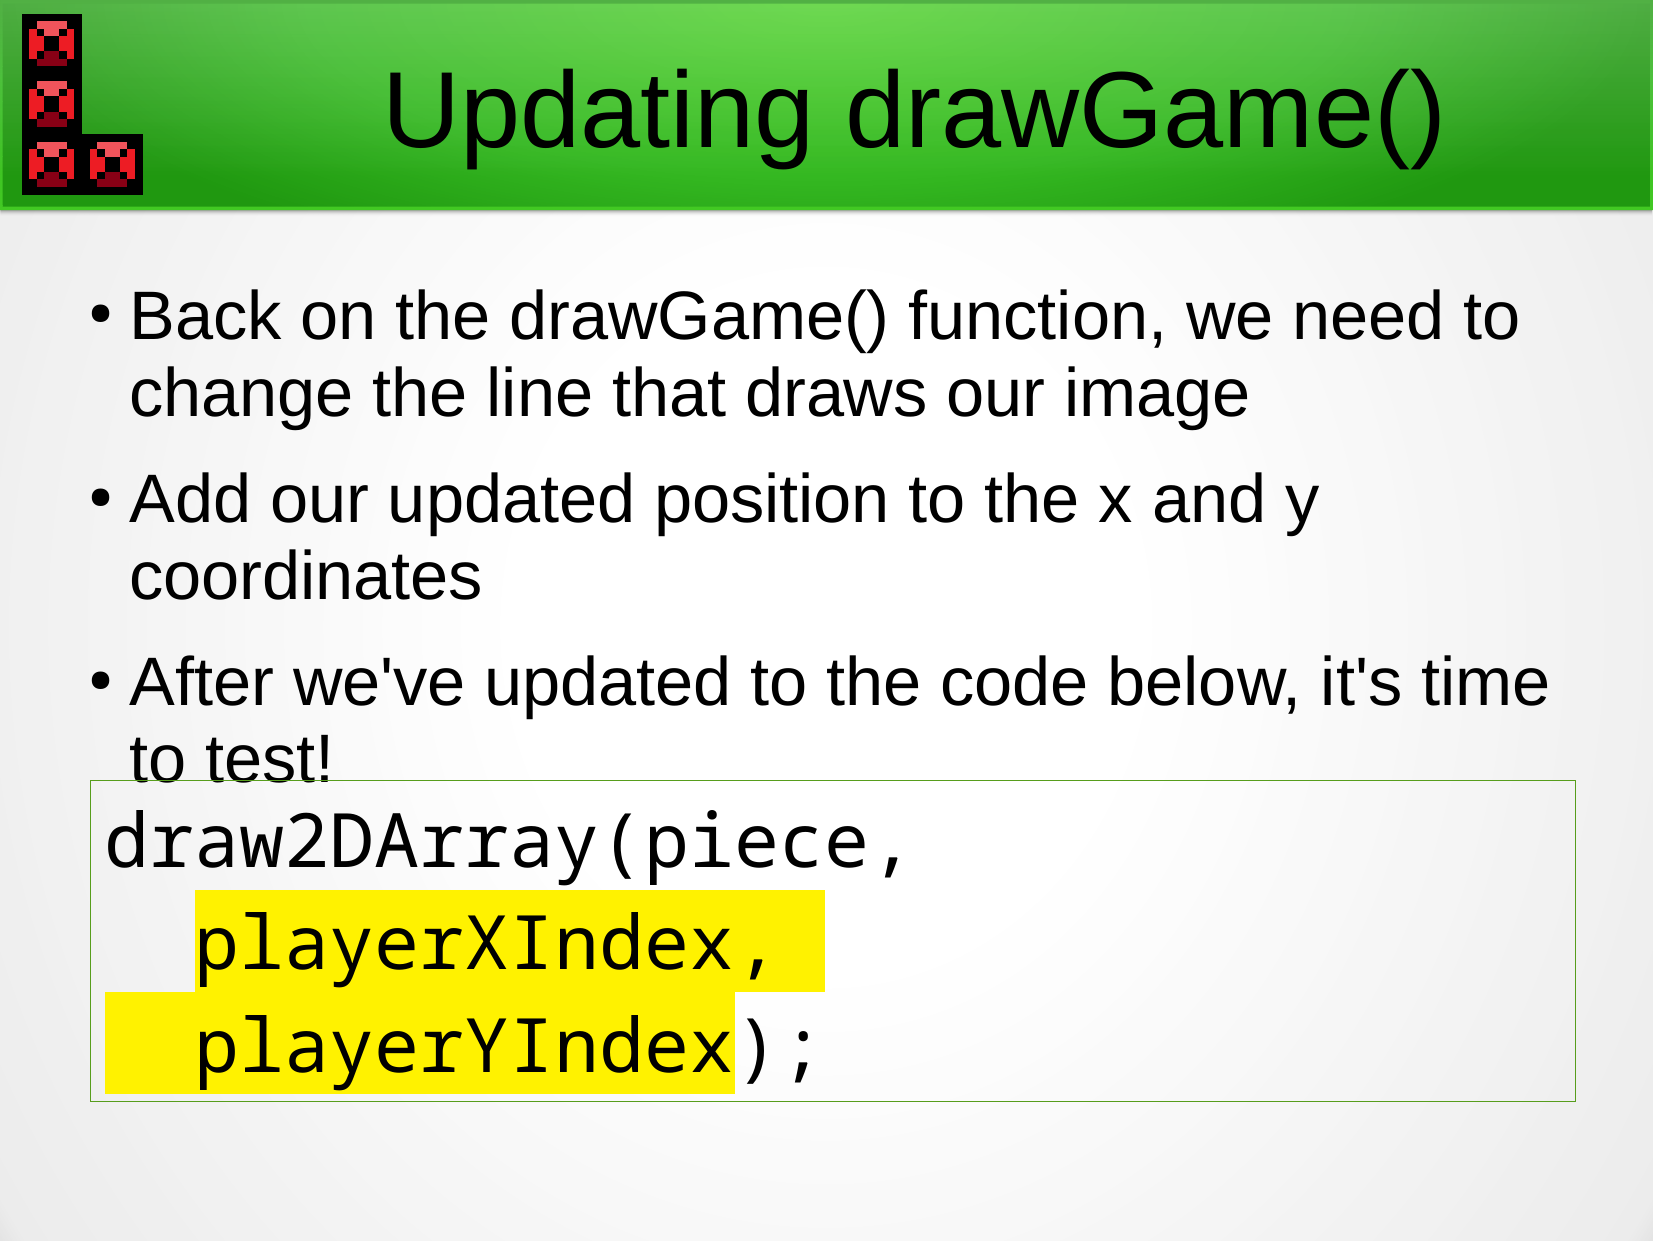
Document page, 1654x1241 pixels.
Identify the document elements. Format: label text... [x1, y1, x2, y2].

text_box draw2DArray(piece, playerXIndex, playerYIndex); [90, 780, 1576, 1078]
picture [22, 14, 143, 195]
list Back on the drawGame() function, we need to change the line that draws our image Add our updated position to the x and y coordinates After we've updated to the code below, it's time to test! [75, 277, 1561, 803]
title Updating drawGame() [195, 30, 1636, 190]
